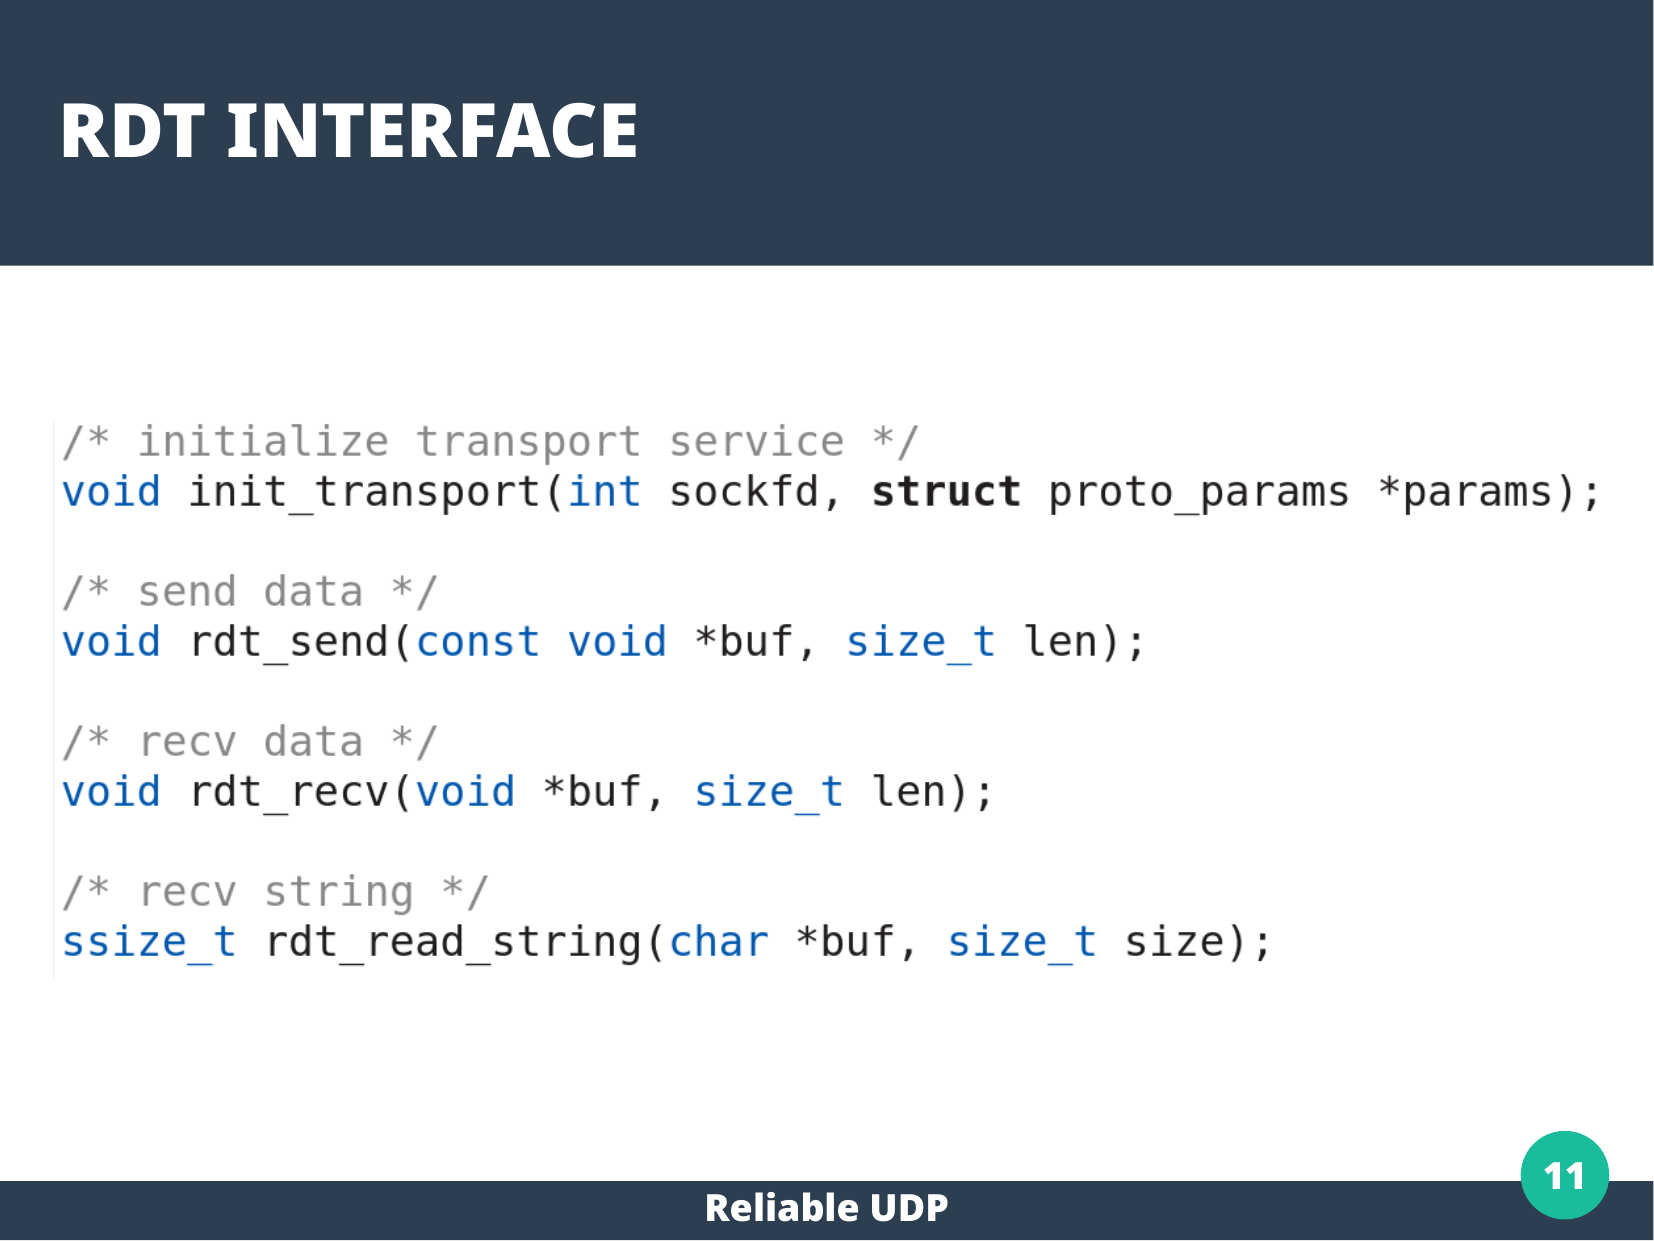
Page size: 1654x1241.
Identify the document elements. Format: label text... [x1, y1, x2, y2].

picture [53, 419, 1619, 981]
title RDT INTERFACE [59, 49, 1595, 207]
